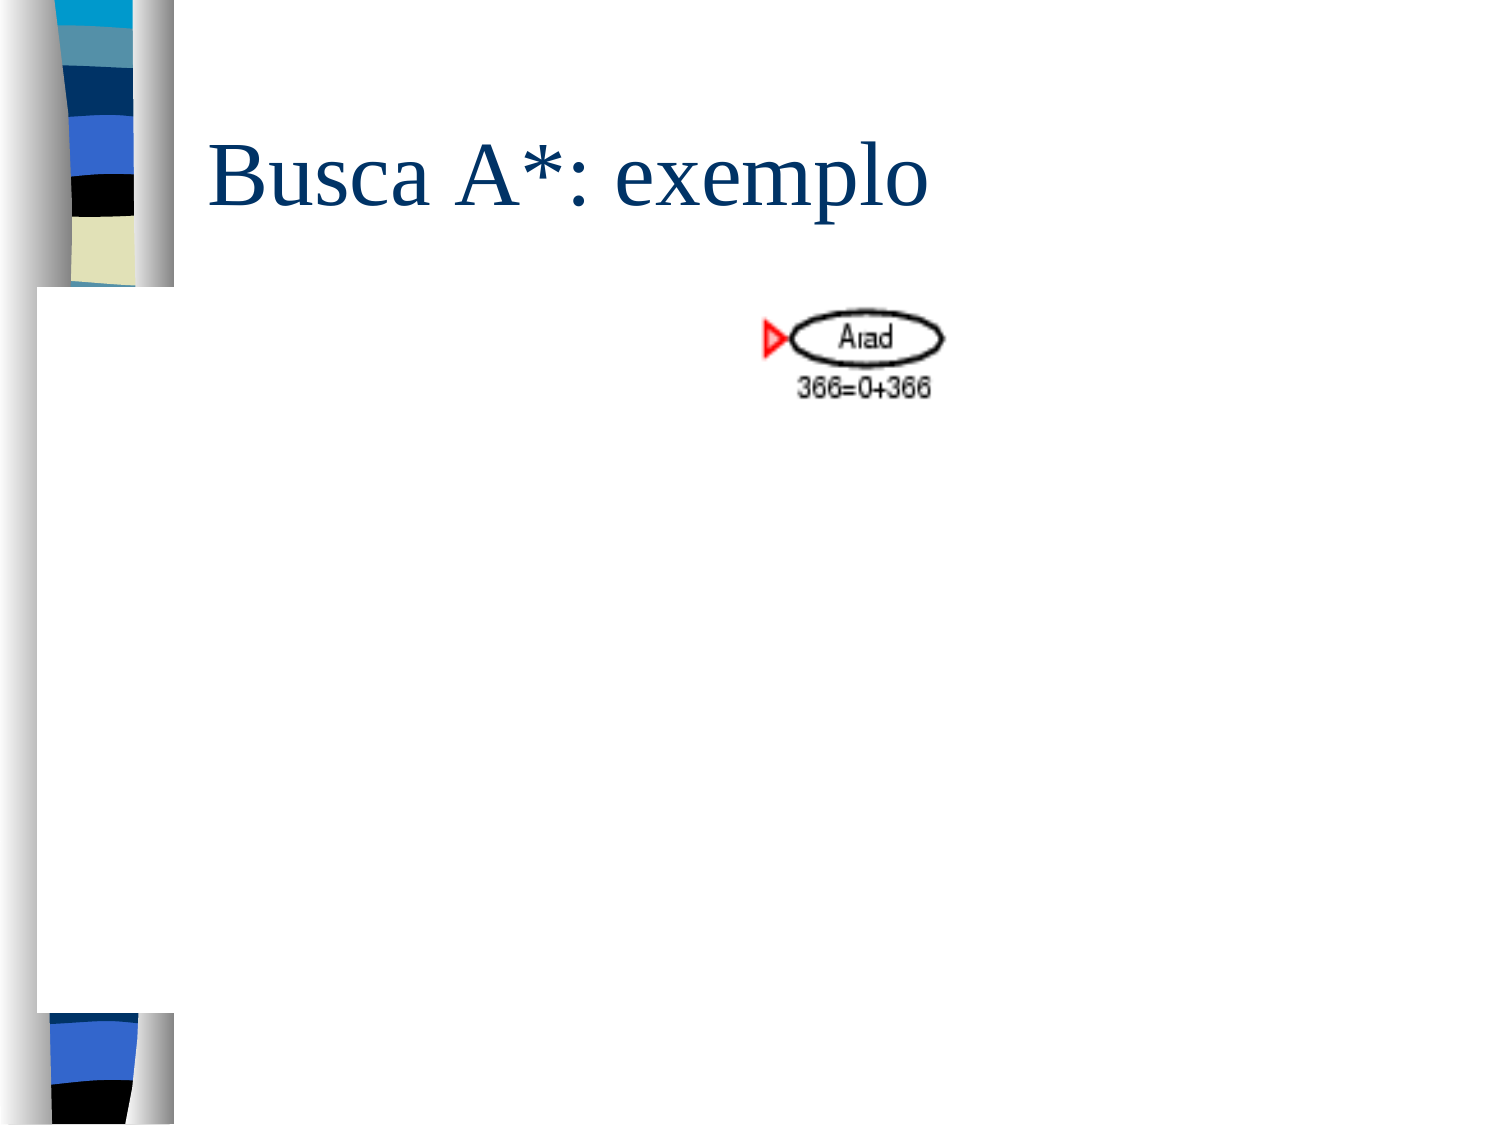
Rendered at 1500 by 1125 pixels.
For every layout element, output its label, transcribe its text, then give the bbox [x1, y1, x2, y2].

picture [37, 287, 1488, 1013]
title Busca A*: exemplo [192, 74, 1468, 263]
